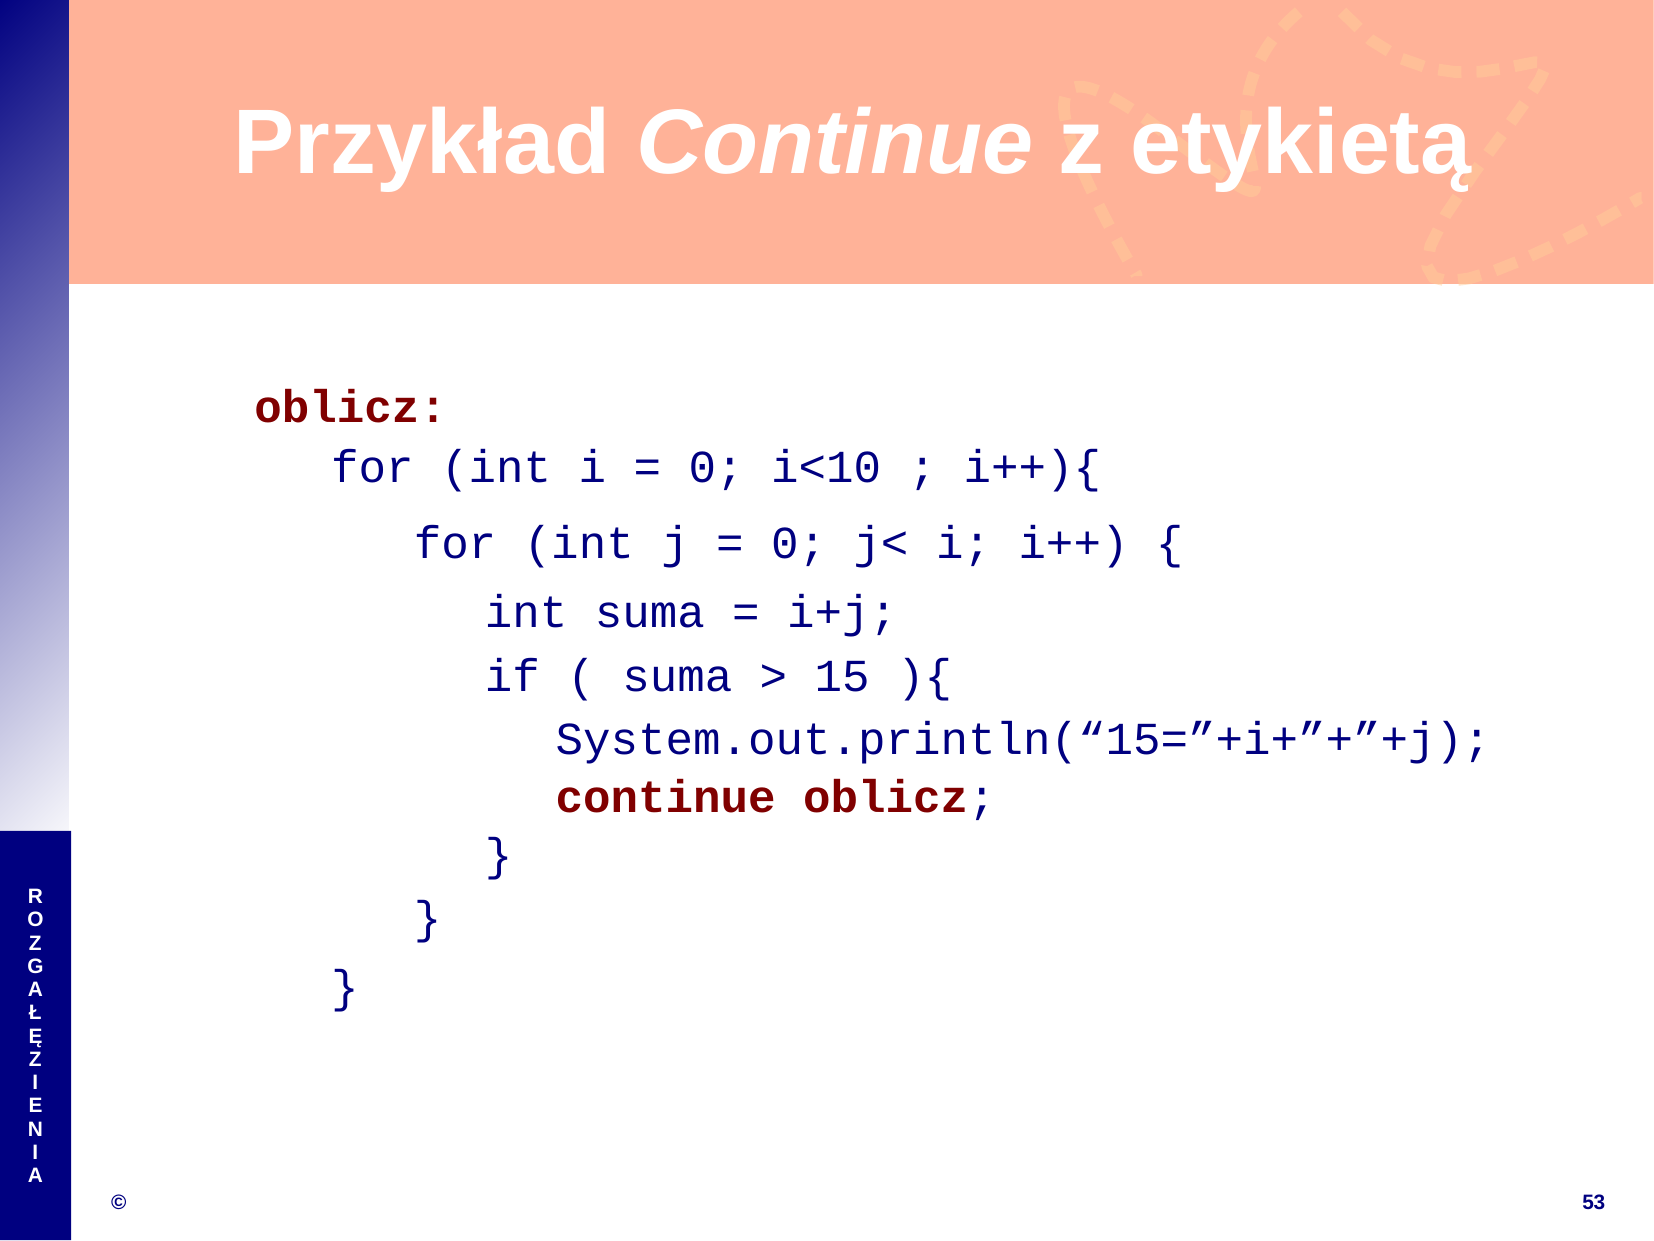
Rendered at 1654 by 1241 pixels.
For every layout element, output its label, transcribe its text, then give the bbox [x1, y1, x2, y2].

title Przykład Continue z etykietą [89, 37, 1617, 246]
text_box R O Z G A Ł Ę Z I E N I A [0, 830, 71, 1241]
list oblicz: for (int i = 0; i<10 ; i++){ for (int j = 0; j< i; i++) { int suma = i+j; if ( suma > 15 ){ System.out.println(“15=”+i+”+”+j); continue oblicz; } } } [236, 384, 1594, 1093]
